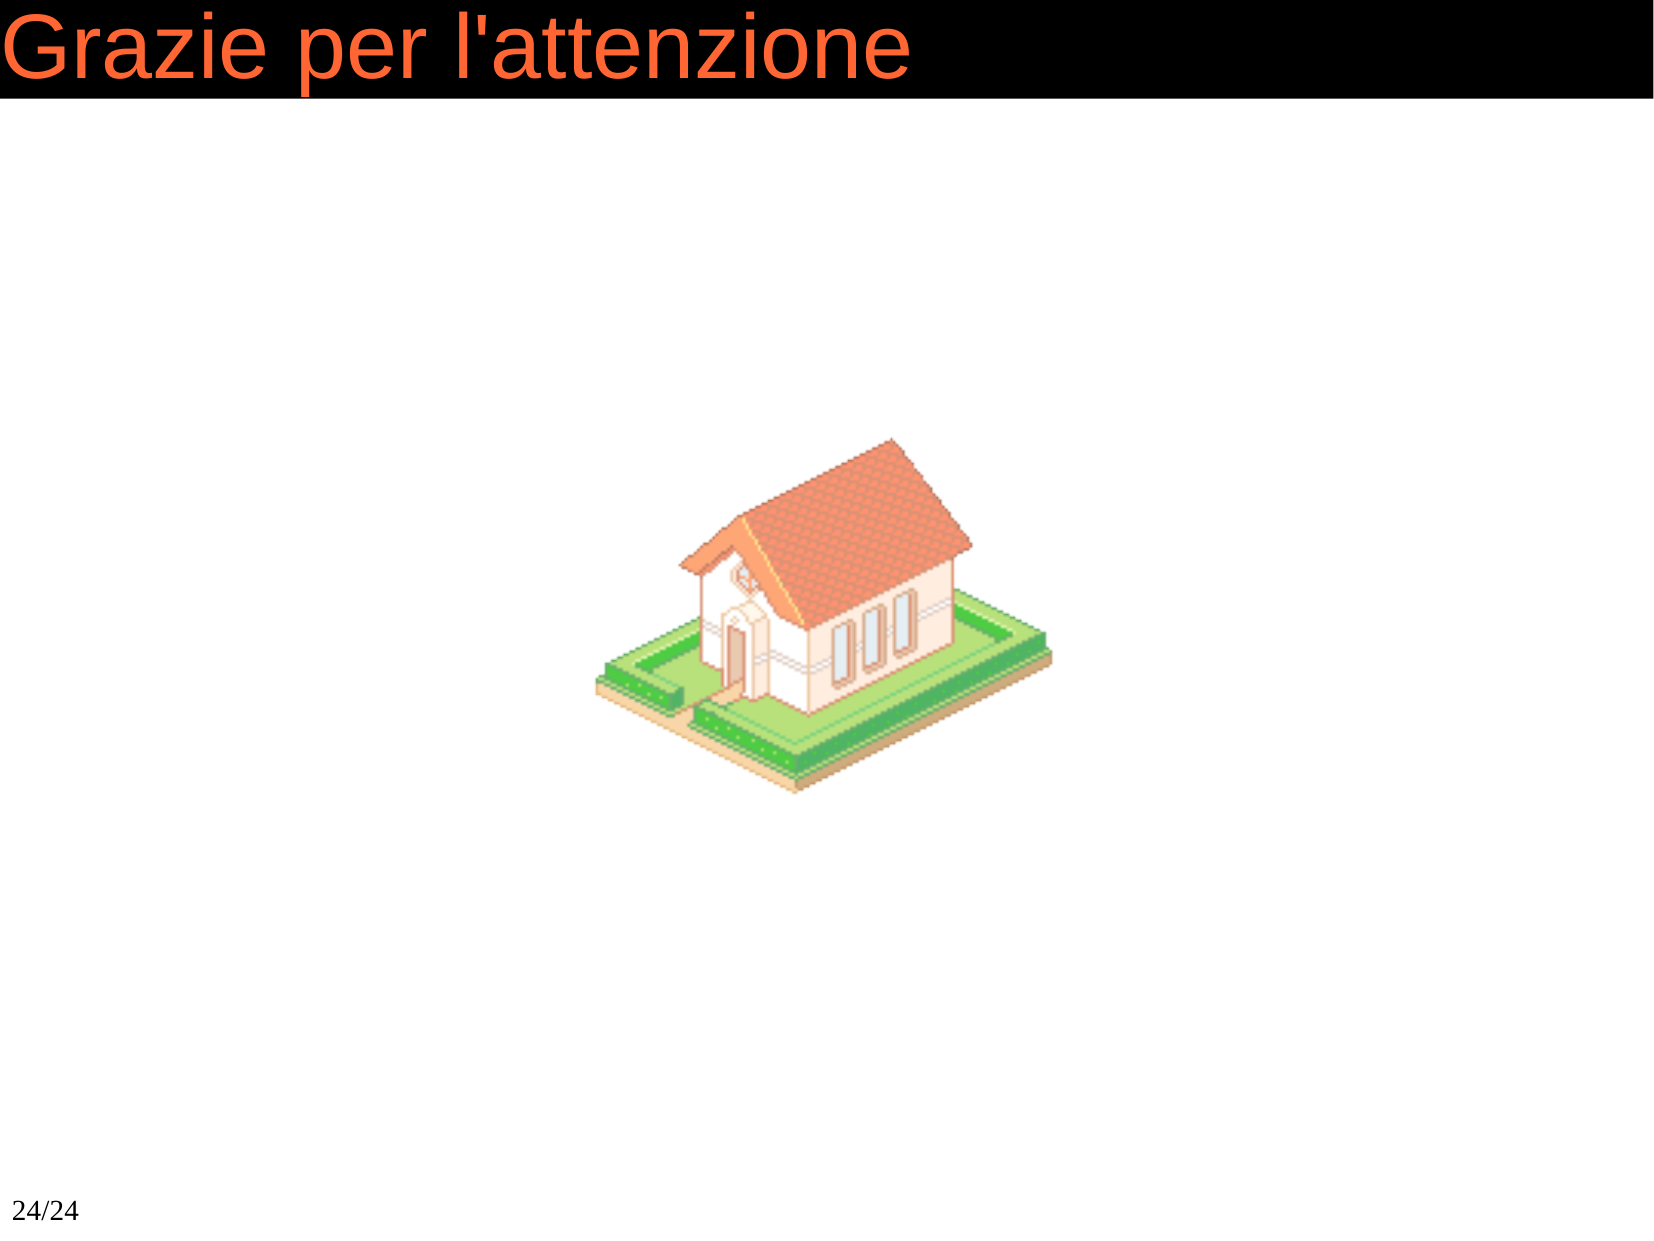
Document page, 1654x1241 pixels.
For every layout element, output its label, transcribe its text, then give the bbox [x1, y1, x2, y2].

title Grazie per l'attenzione [0, 0, 1654, 99]
picture [590, 383, 1063, 857]
